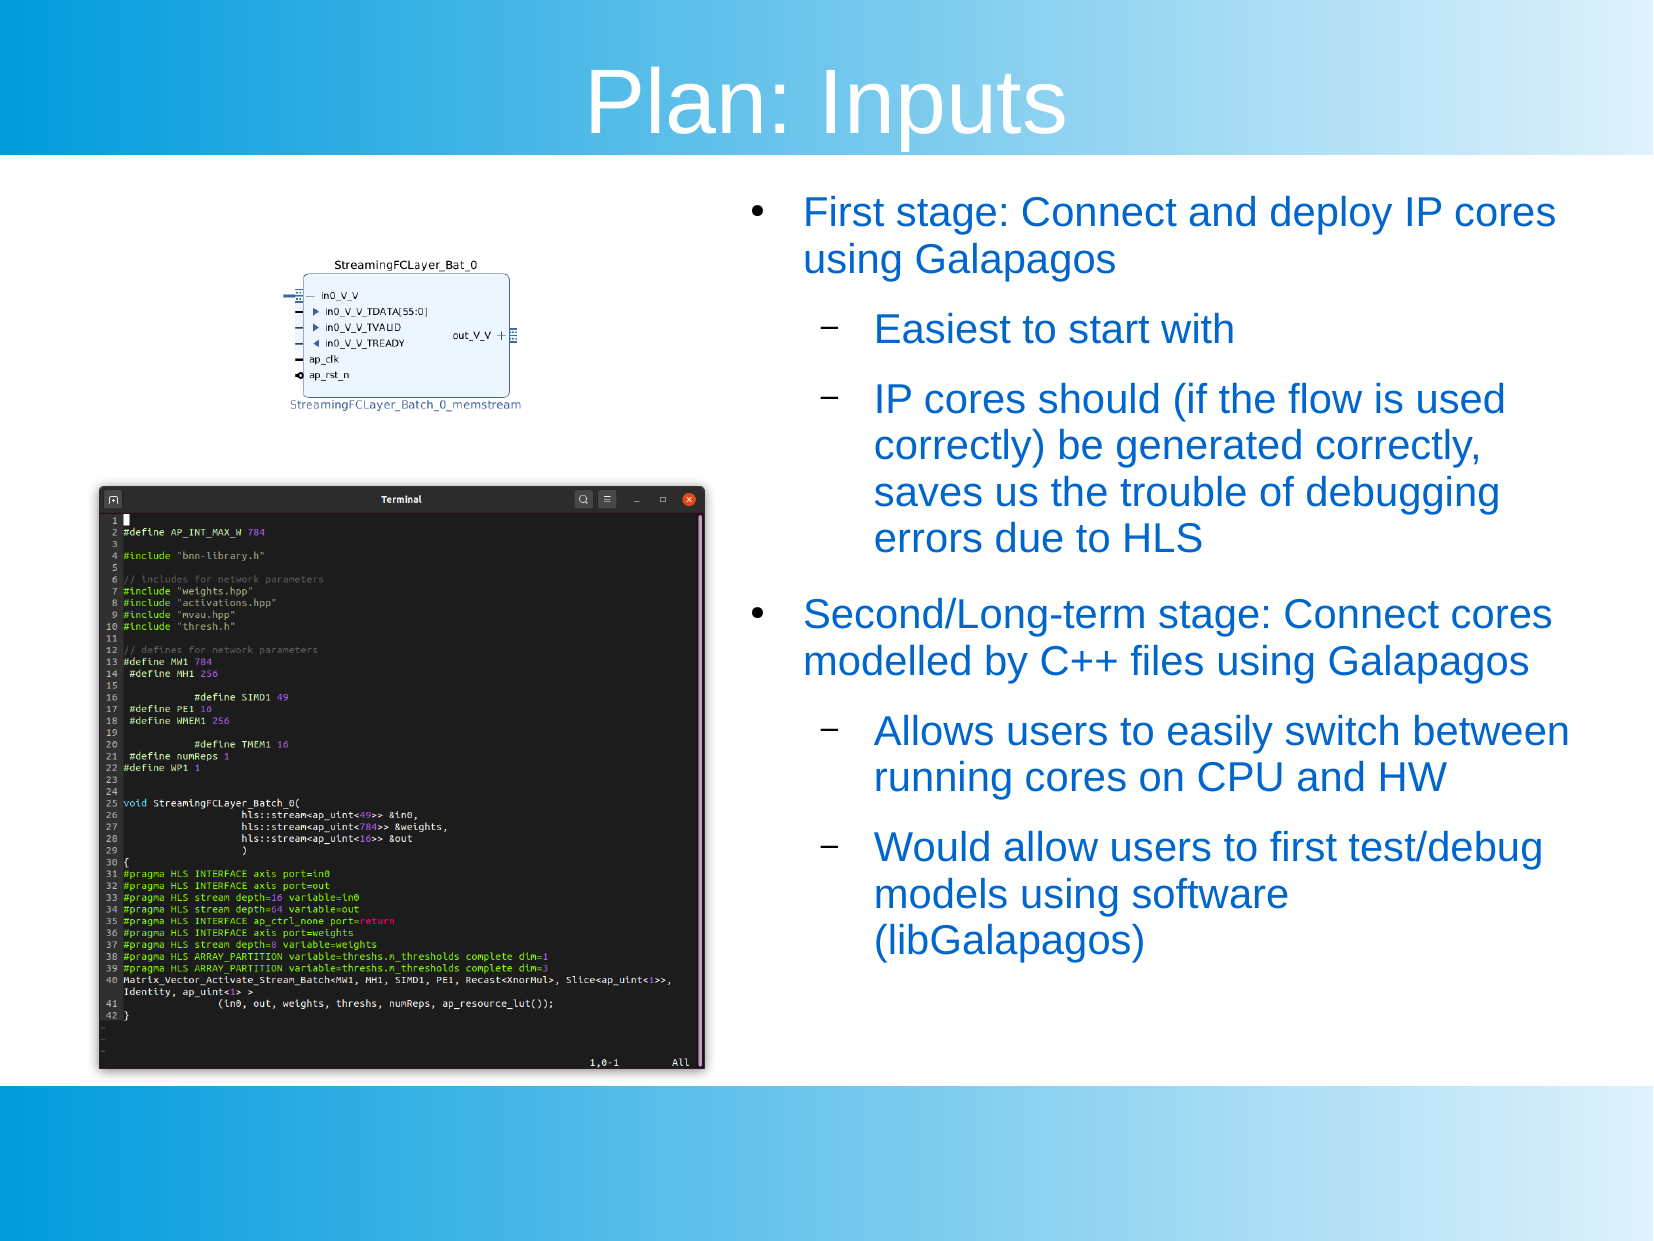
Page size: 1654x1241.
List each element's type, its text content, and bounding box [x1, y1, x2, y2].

title Plan: Inputs [82, 49, 1571, 155]
picture [283, 248, 532, 414]
list First stage: Connect and deploy IP cores using Galapagos Easiest to start with IP cores should (if the flow is used correctly) be generated correctly, saves us the trouble of debugging errors due to HLS Second/Long-term stage: Connect cores modelled by C++ files using Galapagos Allows users to easily switch between running cores on CPU and HW Would allow users to first test/debug models using software (libGalapagos) [732, 188, 1571, 1010]
picture [82, 471, 721, 1241]
